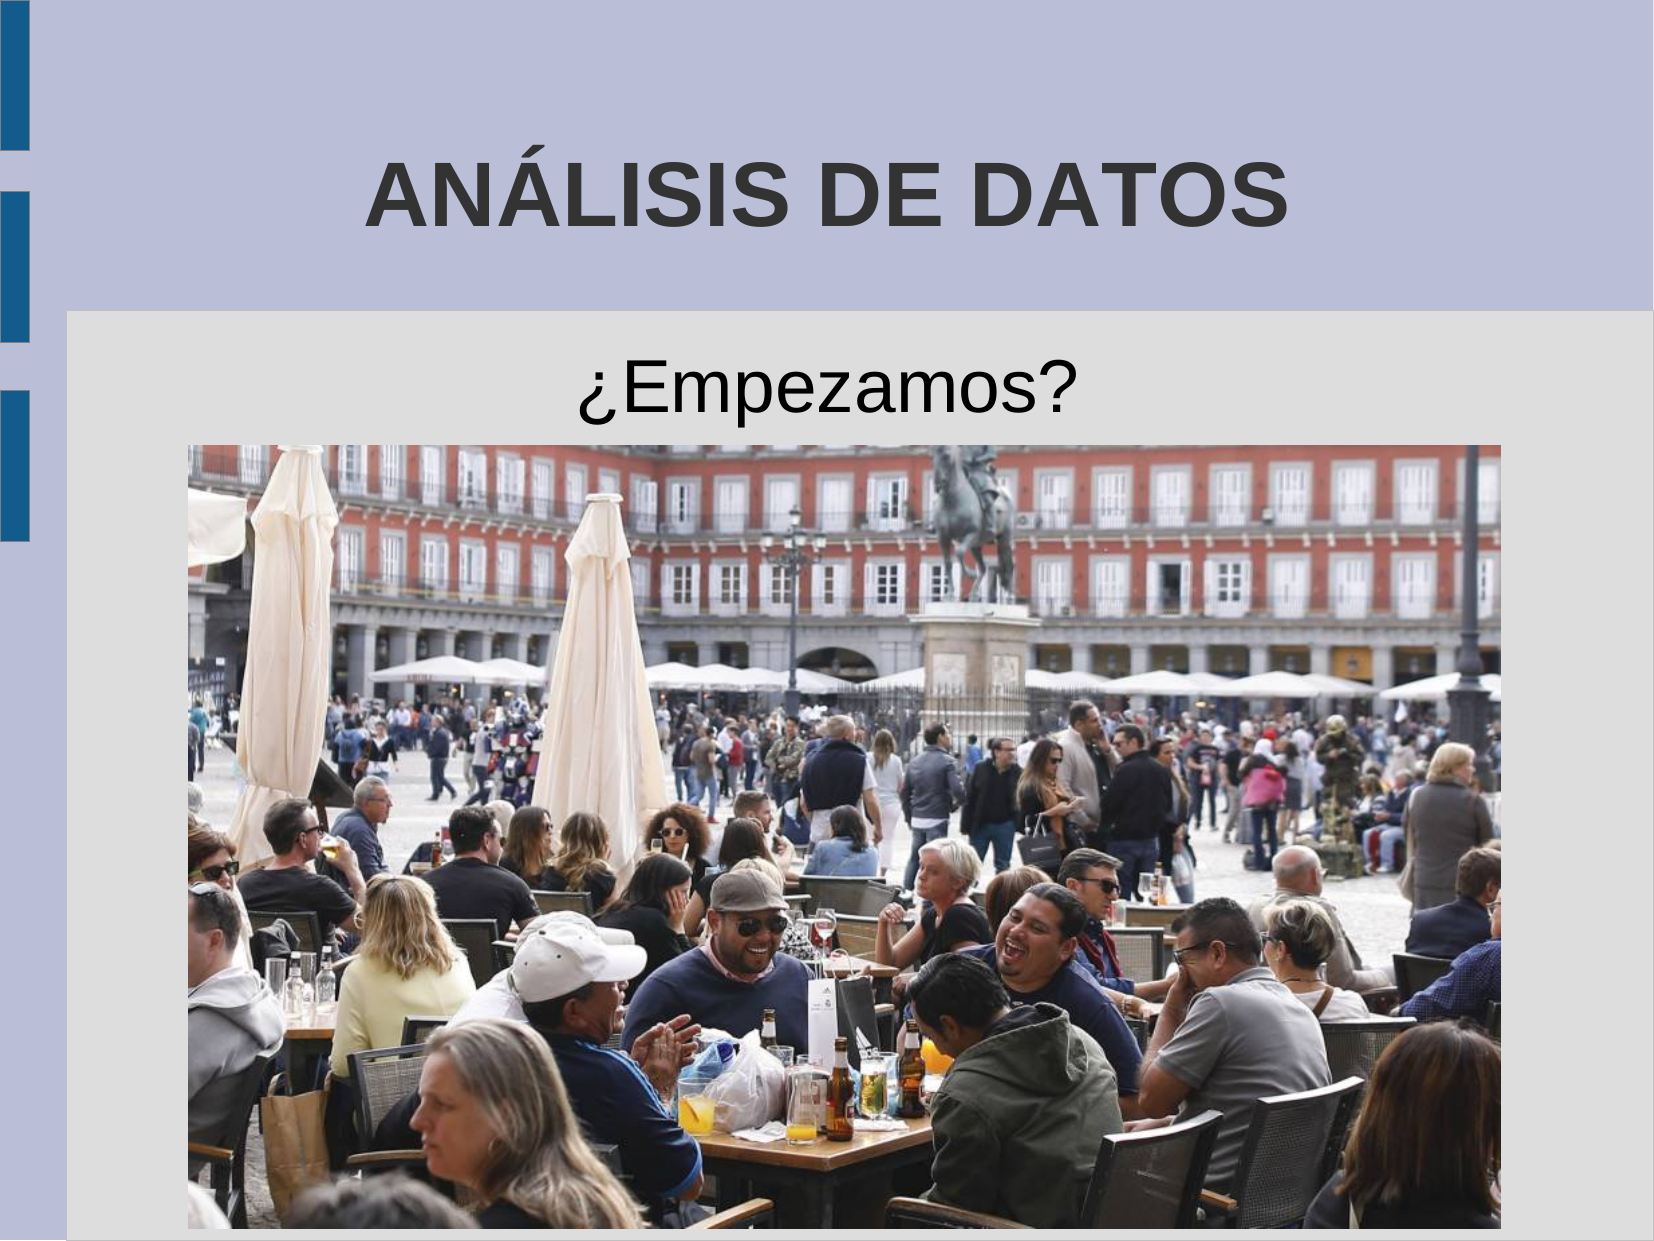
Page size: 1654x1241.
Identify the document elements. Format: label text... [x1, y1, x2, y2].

title ANÁLISIS DE DATOS [121, 91, 1534, 299]
list ¿Empezamos? [121, 344, 1534, 1127]
picture [188, 445, 1501, 1229]
